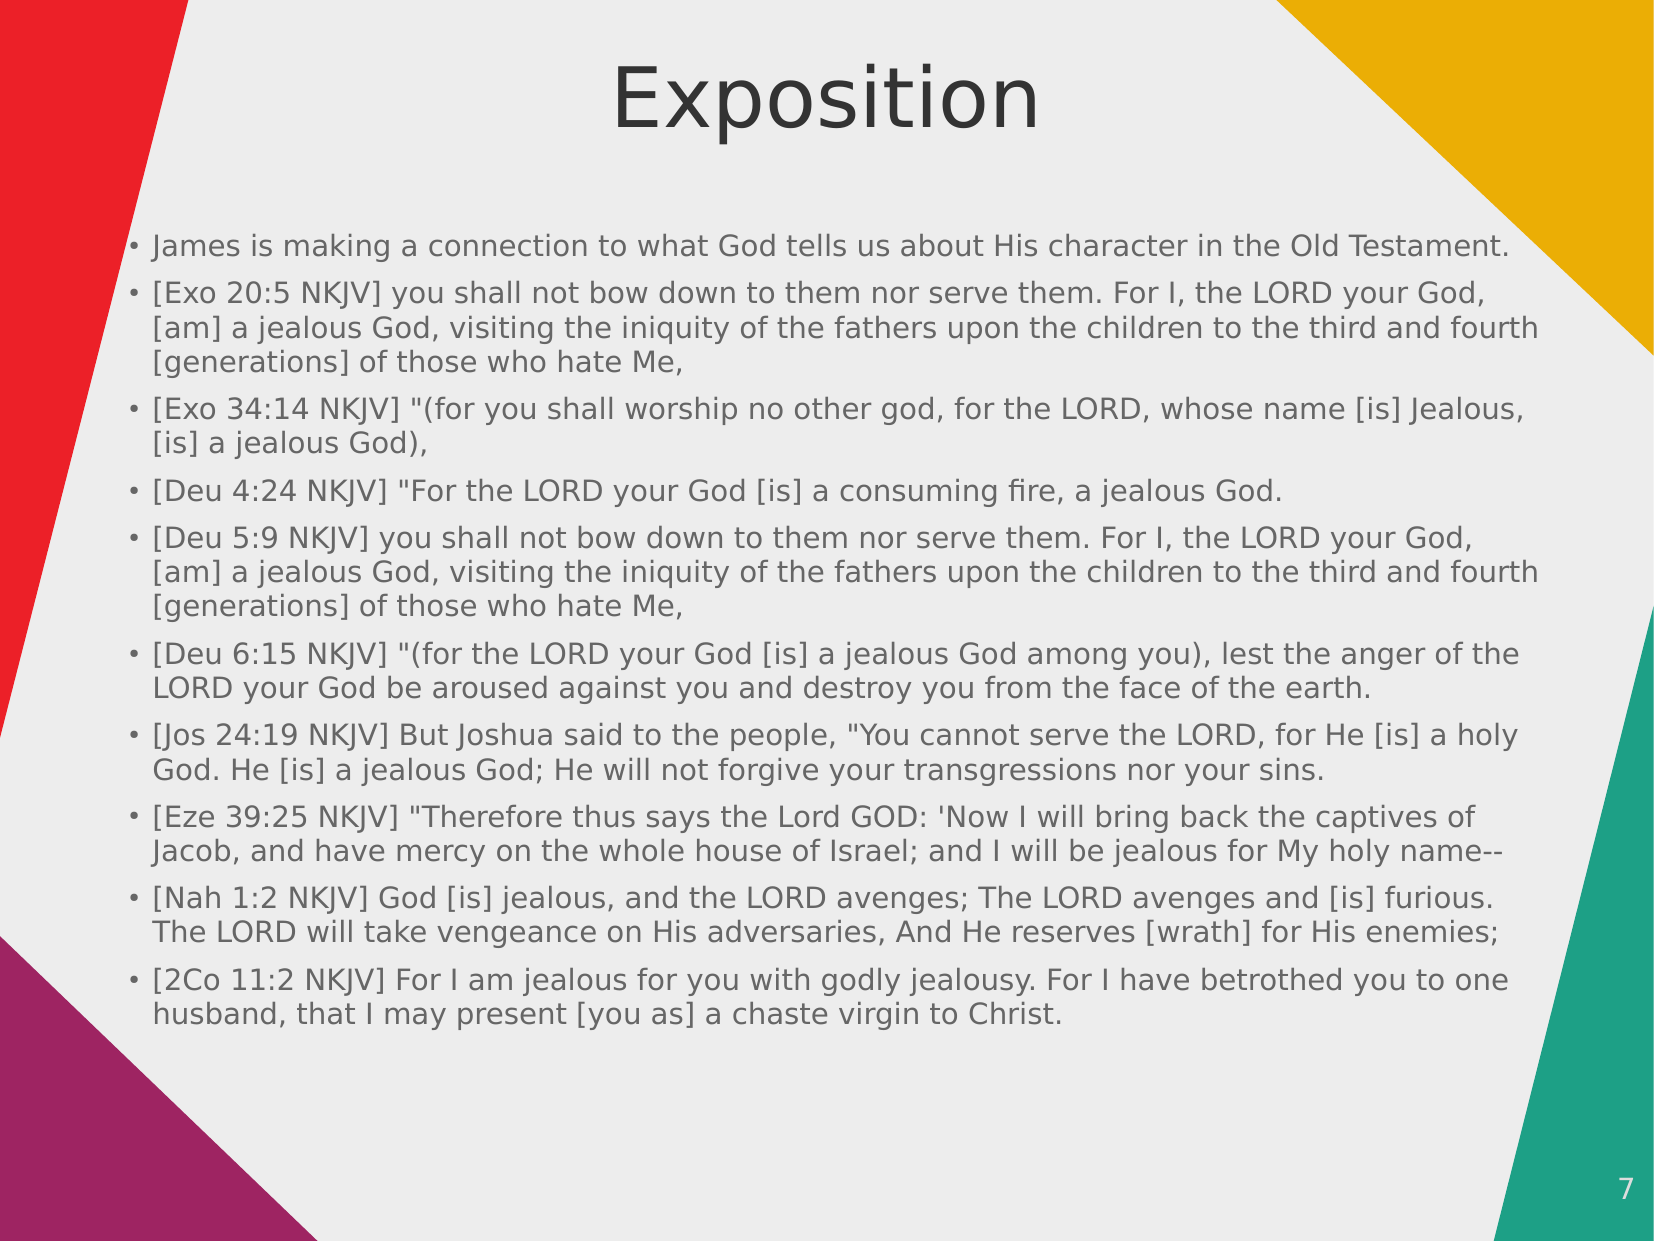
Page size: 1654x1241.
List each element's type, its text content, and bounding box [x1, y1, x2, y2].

title Exposition [114, 45, 1539, 152]
list James is making a connection to what God tells us about His character in the Old Testament. [Exo 20:5 NKJV] you shall not bow down to them nor serve them. For I, the LORD your God, [am] a jealous God, visiting the iniquity of the fathers upon the children to the third and fourth [generations] of those who hate Me, [Exo 34:14 NKJV] "(for you shall worship no other god, for the LORD, whose name [is] Jealous, [is] a jealous God), [Deu 4:24 NKJV] "For the LORD your God [is] a consuming fire, a jealous God. [Deu 5:9 NKJV] you shall not bow down to them nor serve them. For I, the LORD your God, [am] a jealous God, visiting the iniquity of the fathers upon the children to the third and fourth [generations] of those who hate Me, [Deu 6:15 NKJV] "(for the LORD your God [is] a jealous God among you), lest the anger of the LORD your God be aroused against you and destroy you from the face of the earth. [Jos 24:19 NKJV] But Joshua said to the people, "You cannot serve the LORD, for He [is] a holy God. He [is] a jealous God; He will not forgive your transgressions nor your sins. [Eze 39:25 NKJV] "Therefore thus says the Lord GOD: 'Now I will bring back the captives of Jacob, and have mercy on the whole house of Israel; and I will be jealous for My holy name-- [Nah 1:2 NKJV] God [is] jealous, and the LORD avenges; The LORD avenges and [is] furious. The LORD will take vengeance on His adversaries, And He reserves [wrath] for His enemies; [2Co 11:2 NKJV] For I am jealous for you with godly jealousy. For I have betrothed you to one husband, that I may present [you as] a chaste virgin to Christ. [121, 229, 1546, 1126]
